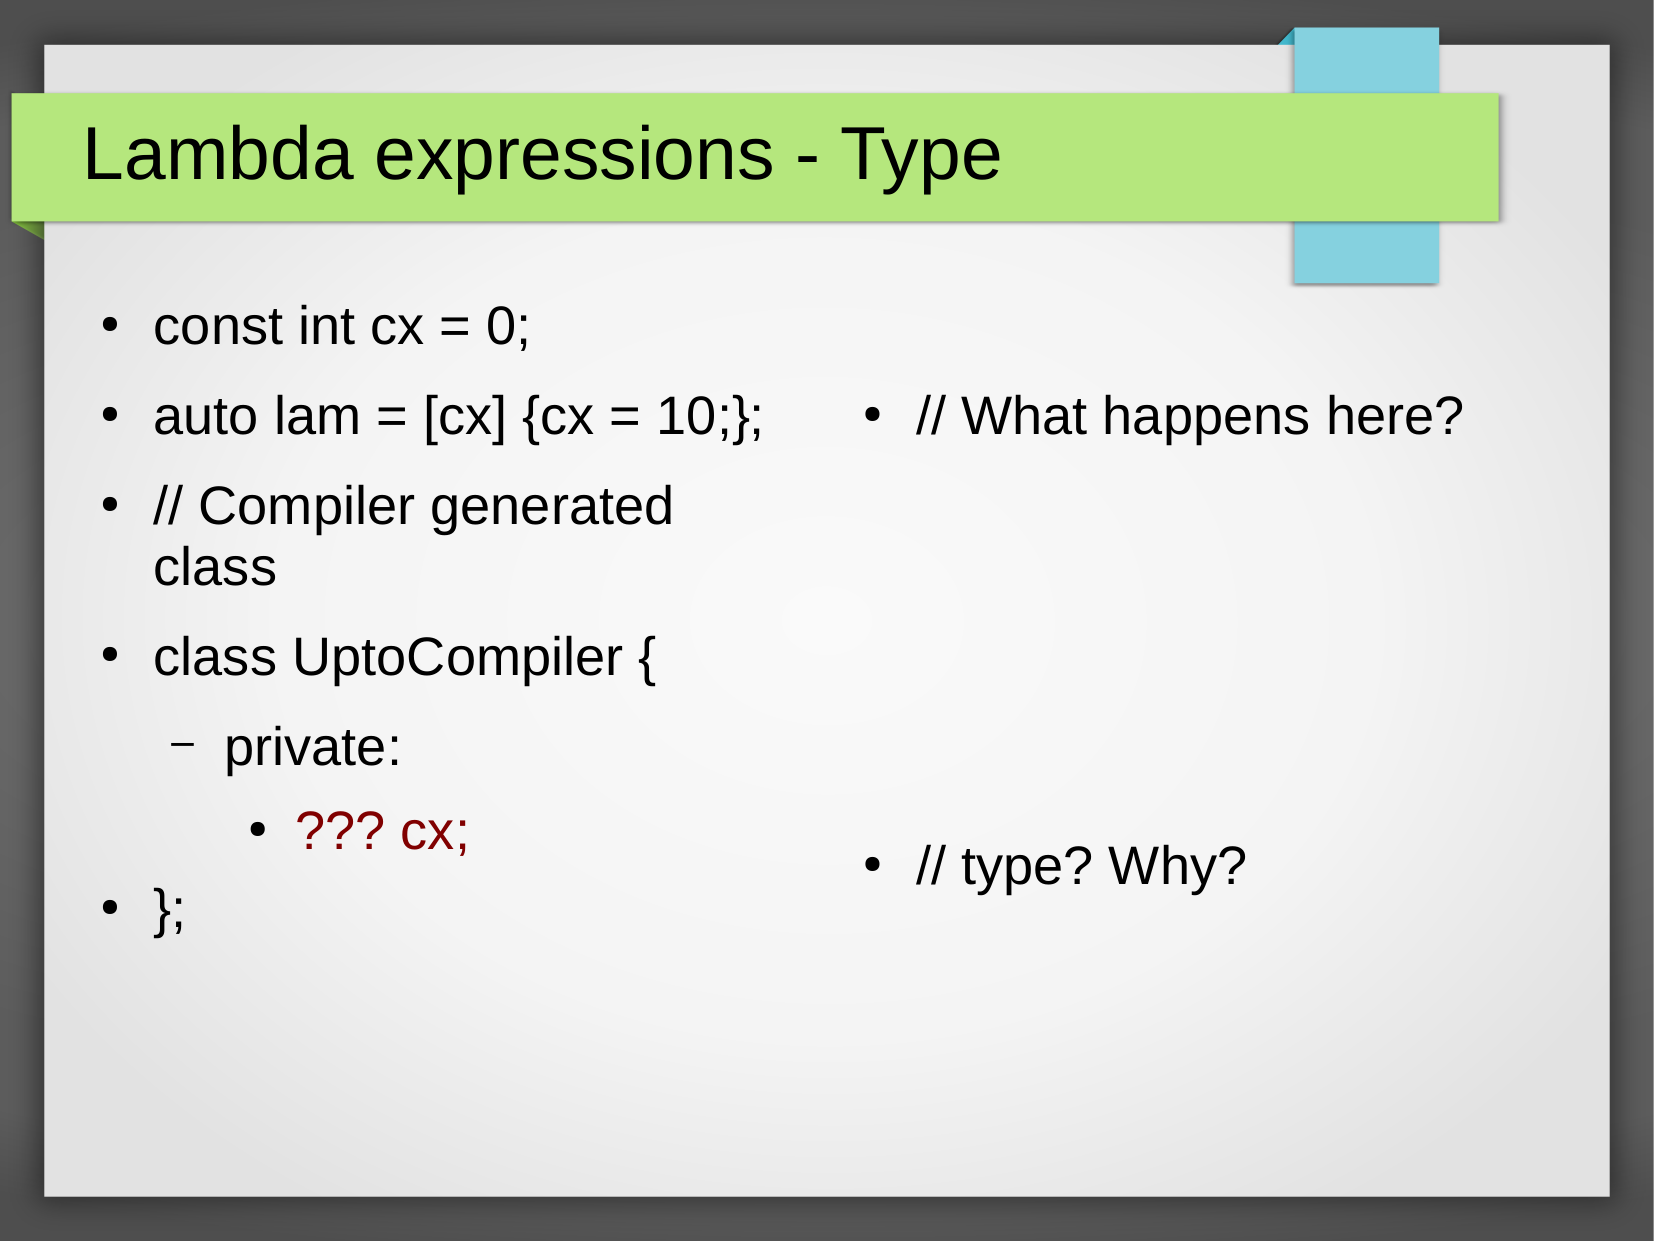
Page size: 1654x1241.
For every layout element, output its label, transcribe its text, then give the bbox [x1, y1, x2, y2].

list // What happens here? // type? Why? [845, 295, 1572, 1130]
list const int cx = 0; auto lam = [cx] {cx = 10;}; // Compiler generated class class UptoCompiler { private: ??? cx; }; [82, 295, 809, 1130]
picture [0, 0, 1654, 1241]
title Lambda expressions - Type [82, 94, 1264, 213]
